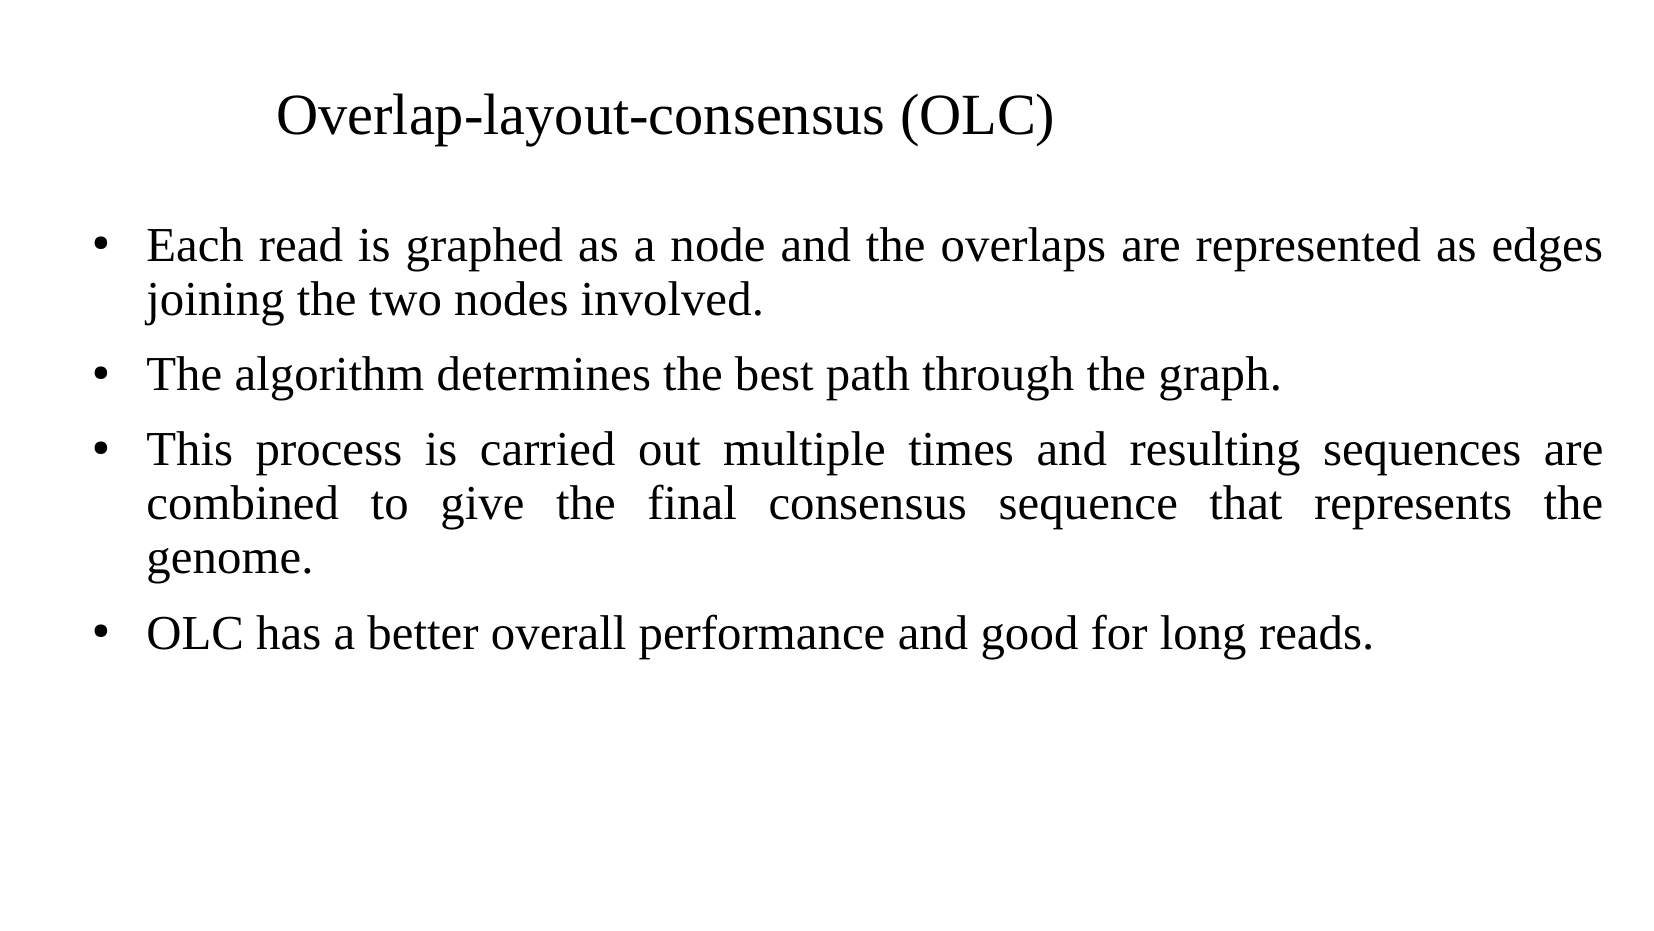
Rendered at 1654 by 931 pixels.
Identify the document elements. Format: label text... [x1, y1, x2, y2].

title Overlap-layout-consensus (OLC) [82, 37, 1571, 193]
list Each read is graphed as a node and the overlaps are represented as edges joining the two nodes involved. The algorithm determines the best path through the graph. This process is carried out multiple times and resulting sequences are combined to give the final consensus sequence that represents the genome. OLC has a better overall performance and good for long reads. [82, 217, 1606, 661]
